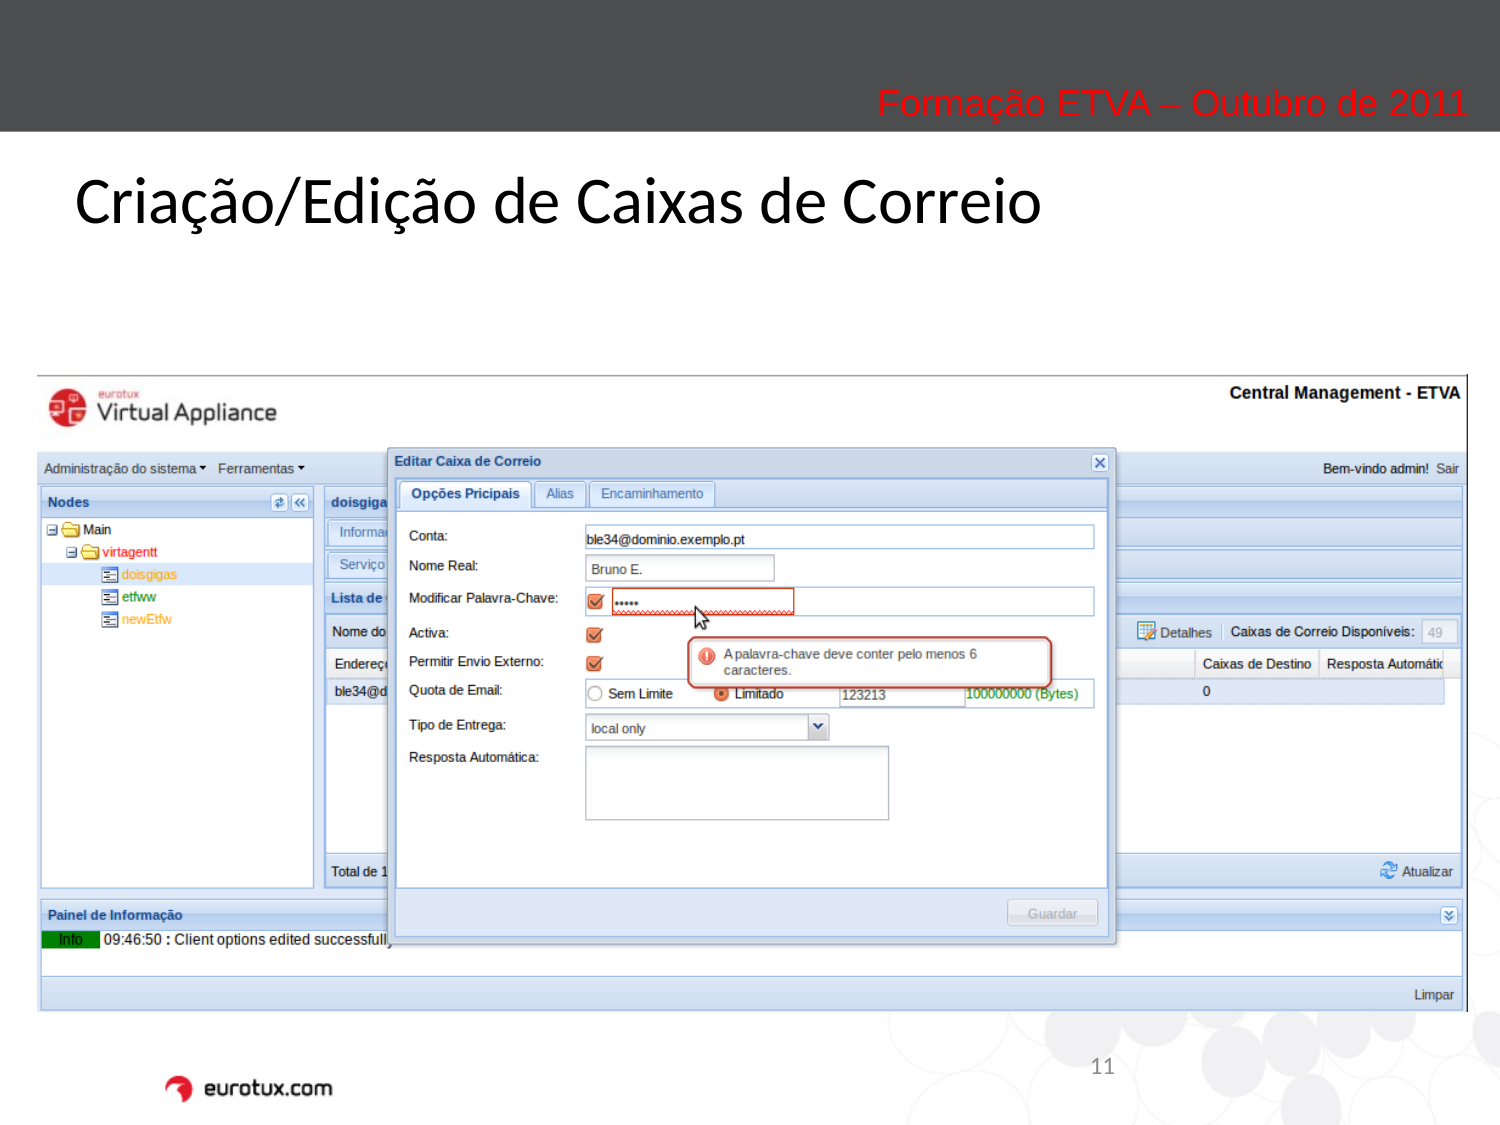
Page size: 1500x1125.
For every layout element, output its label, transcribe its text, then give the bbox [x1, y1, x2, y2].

title Criação/Edição de Caixas de Correio [75, 112, 1425, 301]
picture [0, 0, 1500, 1125]
